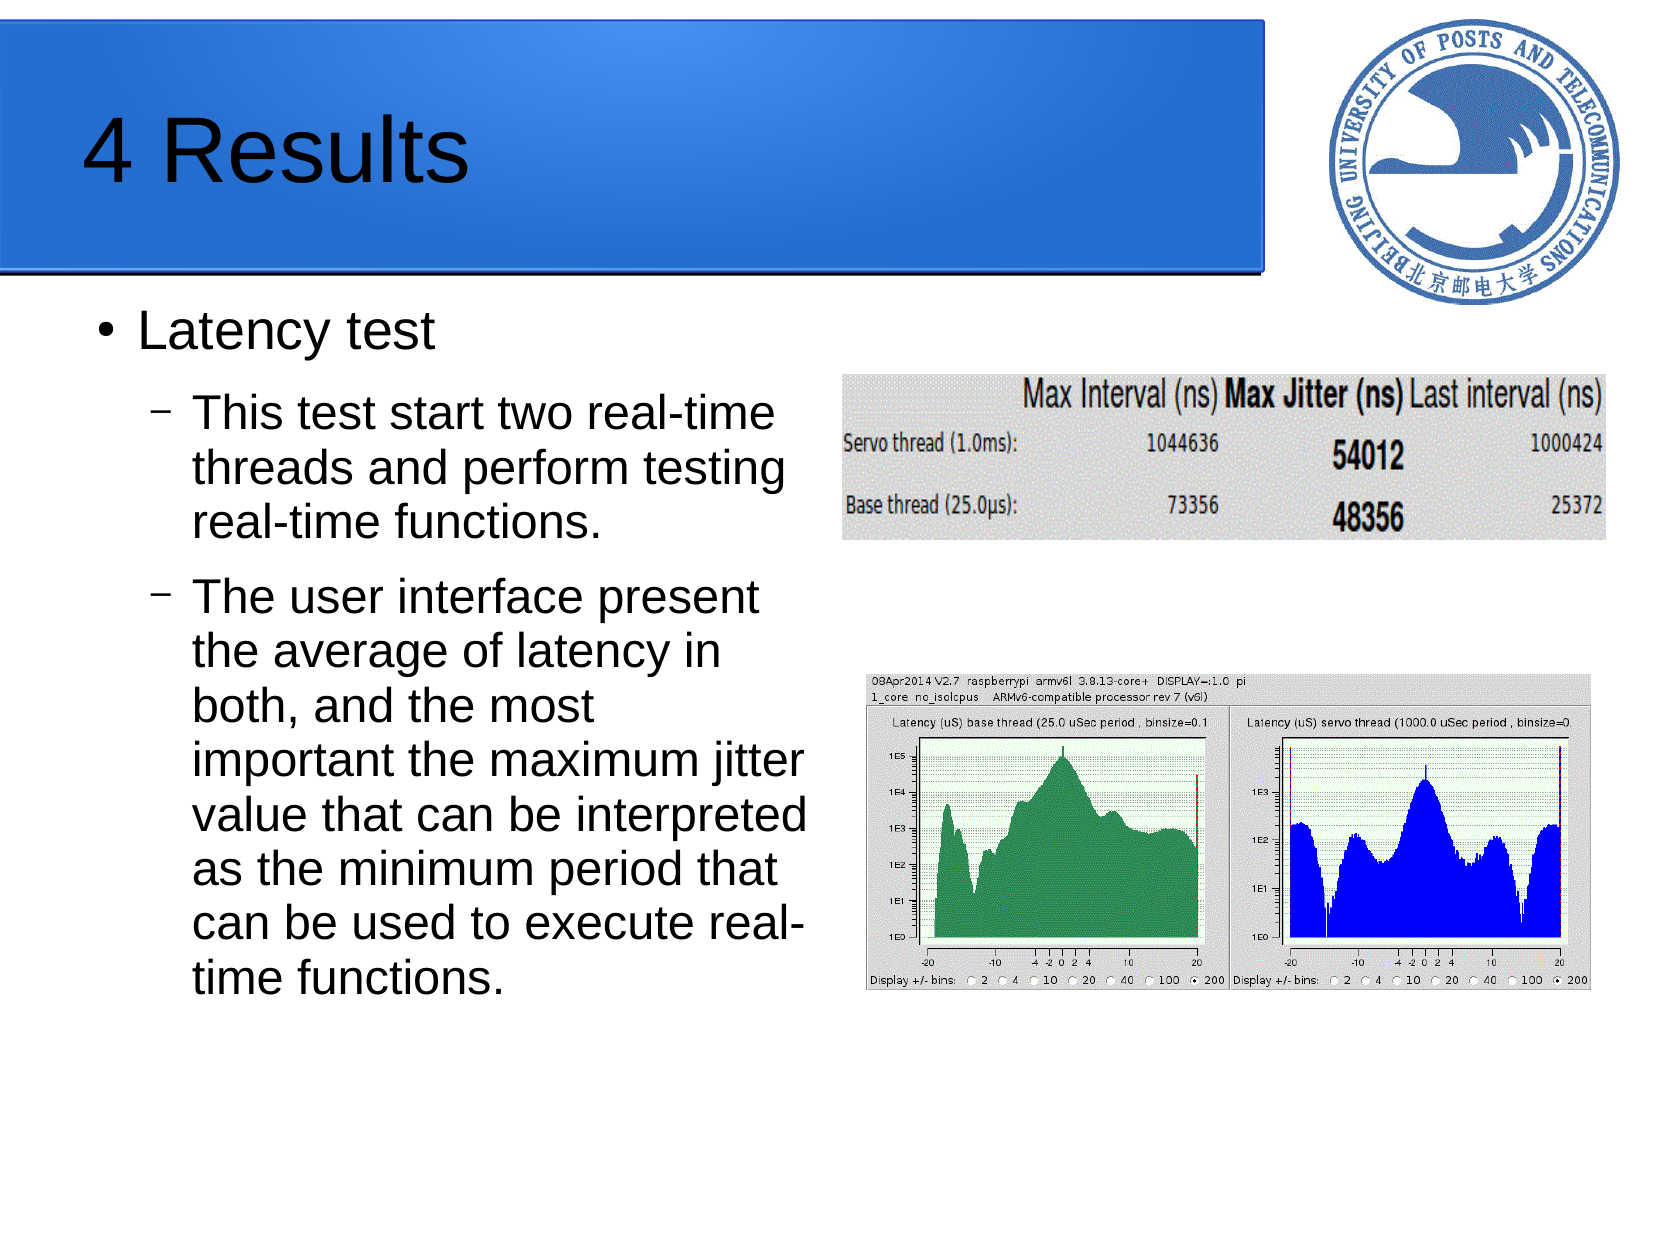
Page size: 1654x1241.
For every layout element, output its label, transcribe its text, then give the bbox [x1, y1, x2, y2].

picture [1318, 15, 1635, 315]
title 4 Results [82, 47, 1235, 252]
picture [842, 374, 1606, 541]
list Latency test This test start two real-time threads and perform testing real-time functions. The user interface present the average of latency in both, and the most important the maximum jitter value that can be interpreted as the minimum period that can be used to execute real-time functions. [82, 299, 809, 1019]
picture [866, 674, 1591, 991]
